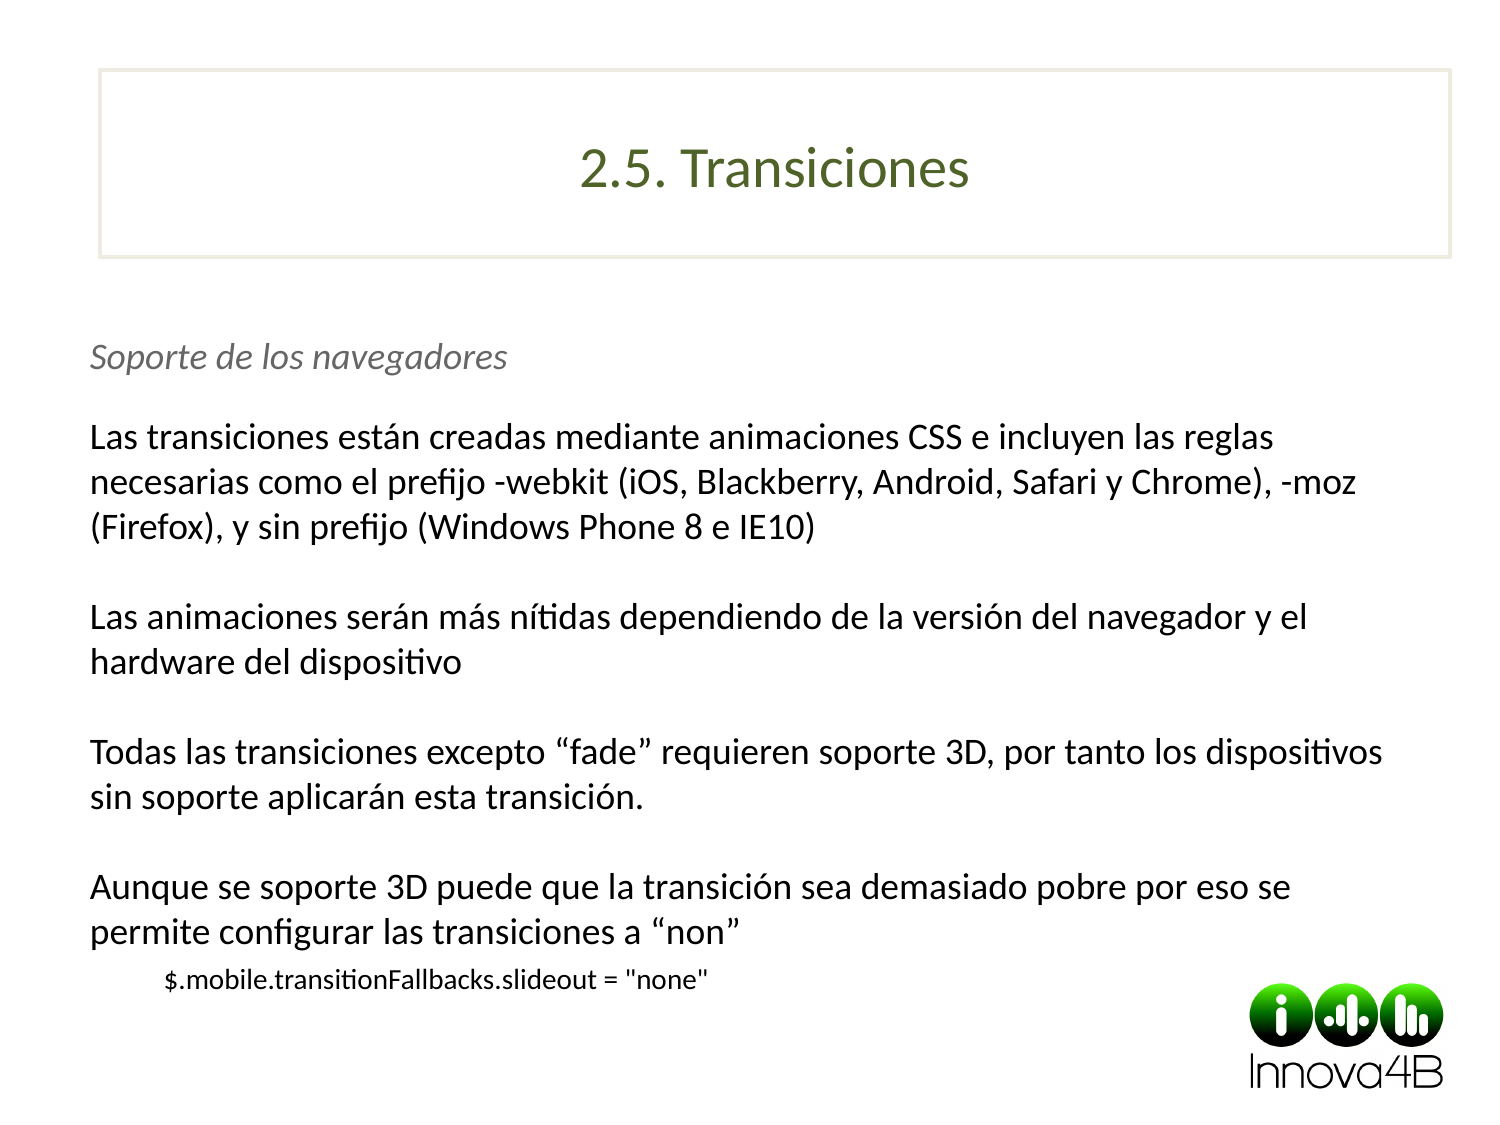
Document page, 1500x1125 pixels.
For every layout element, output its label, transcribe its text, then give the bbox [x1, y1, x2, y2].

text_box 2.5. Transiciones [99, 70, 1450, 258]
text_box Soporte de los navegadores Las transiciones están creadas mediante animaciones CSS e incluyen las reglas necesarias como el prefijo -webkit (iOS, Blackberry, Android, Safari y Chrome), -moz (Firefox), y sin prefijo (Windows Phone 8 e IE10) Las animaciones serán más nítidas dependiendo de la versión del navegador y el hardware del dispositivo Todas las transiciones excepto “fade” requieren soporte 3D, por tanto los dispositivos sin soporte aplicarán esta transición. Aunque se soporte 3D puede que la transición sea demasiado pobre por eso se permite configurar las transiciones a “non” $.mobile.transitionFallbacks.slideout = "none" [74, 324, 1425, 1005]
picture [1246, 975, 1447, 1094]
